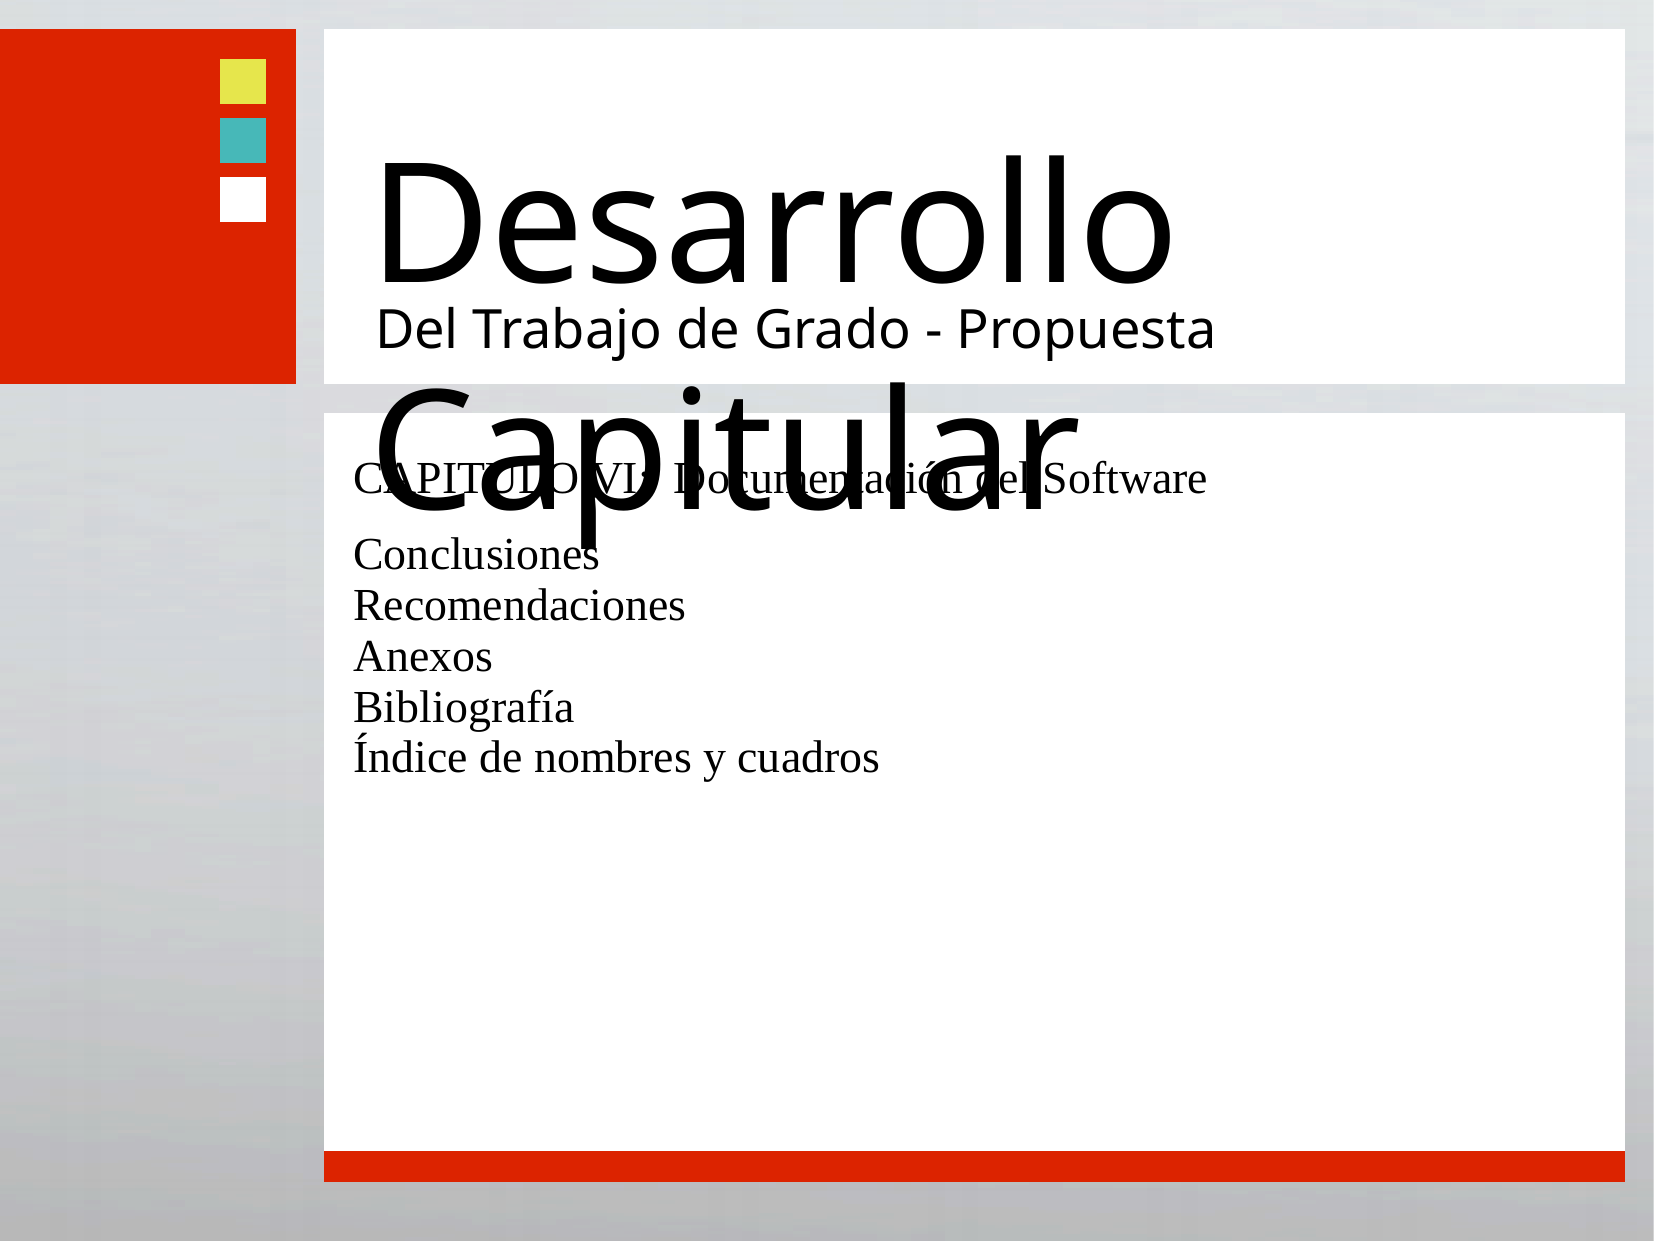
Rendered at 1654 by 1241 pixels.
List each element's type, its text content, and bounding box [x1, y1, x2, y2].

text_box Del Trabajo de Grado - Propuesta [360, 283, 1273, 366]
text_box Desarrollo Capitular [354, 96, 1595, 313]
picture [0, 0, 1654, 1241]
text_box CAPITULO VI: Documentación del Software Conclusiones Recomendaciones Anexos Bibliografía Índice de nombres y cuadros [338, 420, 1595, 1119]
